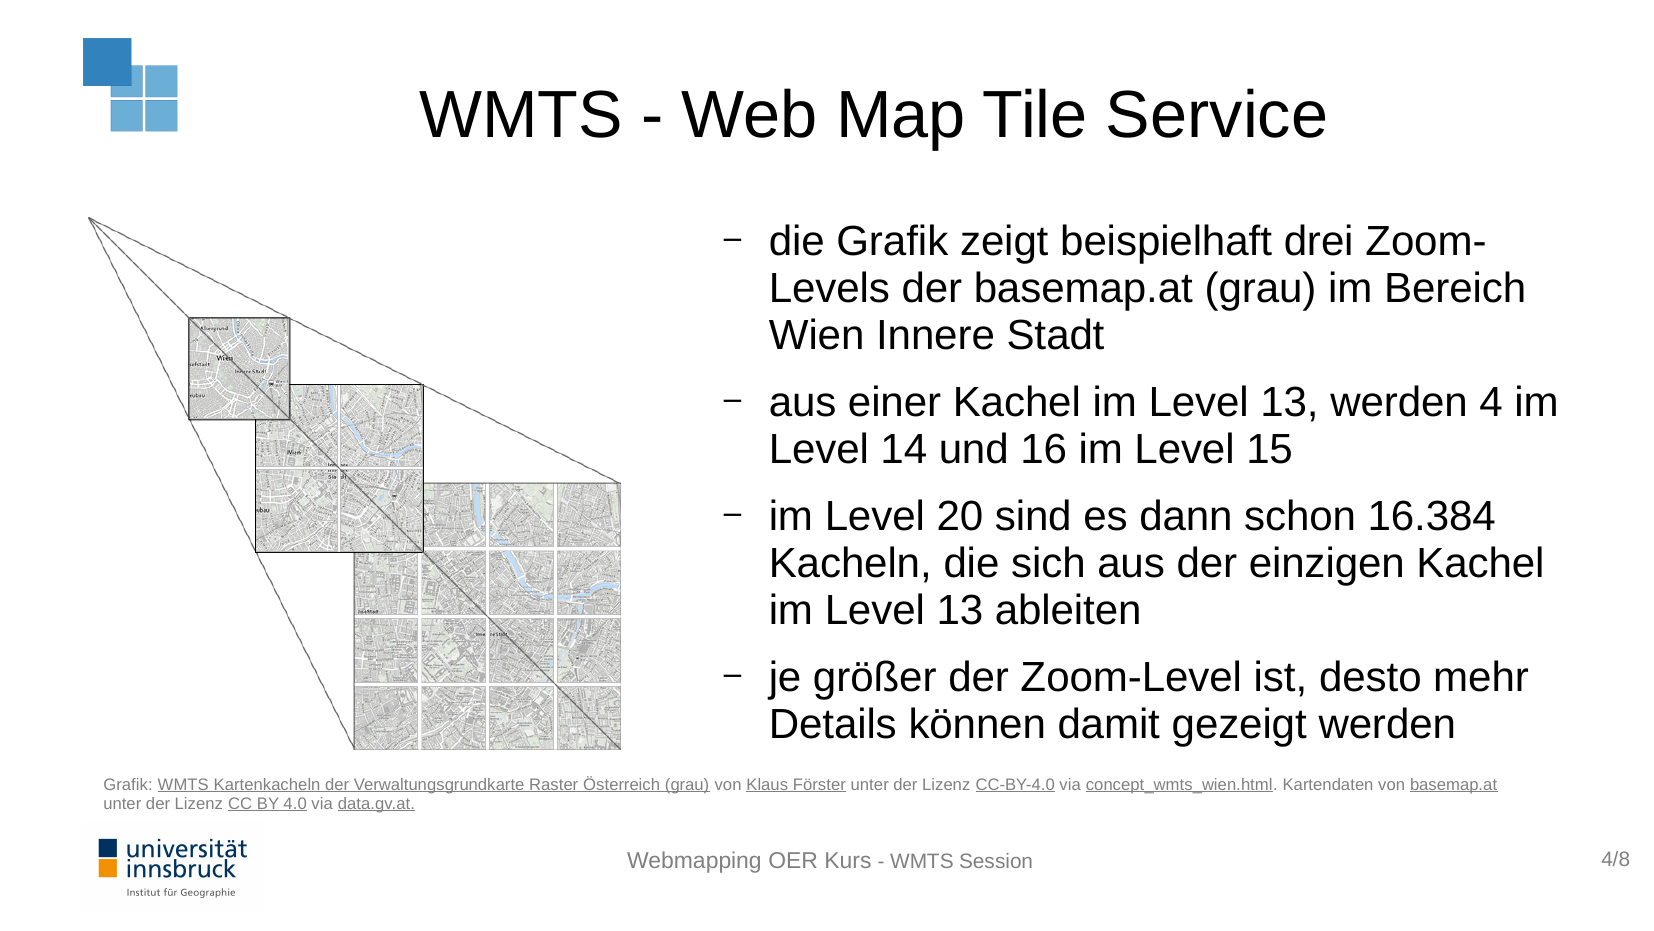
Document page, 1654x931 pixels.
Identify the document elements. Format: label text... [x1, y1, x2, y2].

list die Grafik zeigt beispielhaft drei Zoom-Levels der basemap.at (grau) im Bereich Wien Innere Stadt aus einer Kachel im Level 13, werden 4 im Level 14 und 16 im Level 15 im Level 20 sind es dann schon 16.384 Kacheln, die sich aus der einzigen Kachel im Level 13 ableiten je größer der Zoom-Level ist, desto mehr Details können damit gezeigt werden [649, 217, 1571, 758]
picture [88, 217, 621, 750]
text_box Grafik: WMTS Kartenkacheln der Verwaltungsgrundkarte Raster Österreich (grau) von Klaus Förster unter der Lizenz CC-BY-4.0 via concept_wmts_wien.html. Kartendaten von basemap.at unter der Lizenz CC BY 4.0 via data.gv.at. [88, 767, 1536, 821]
picture [82, 822, 263, 912]
title WMTS - Web Map Tile Service [206, 37, 1542, 193]
picture [82, 37, 178, 132]
